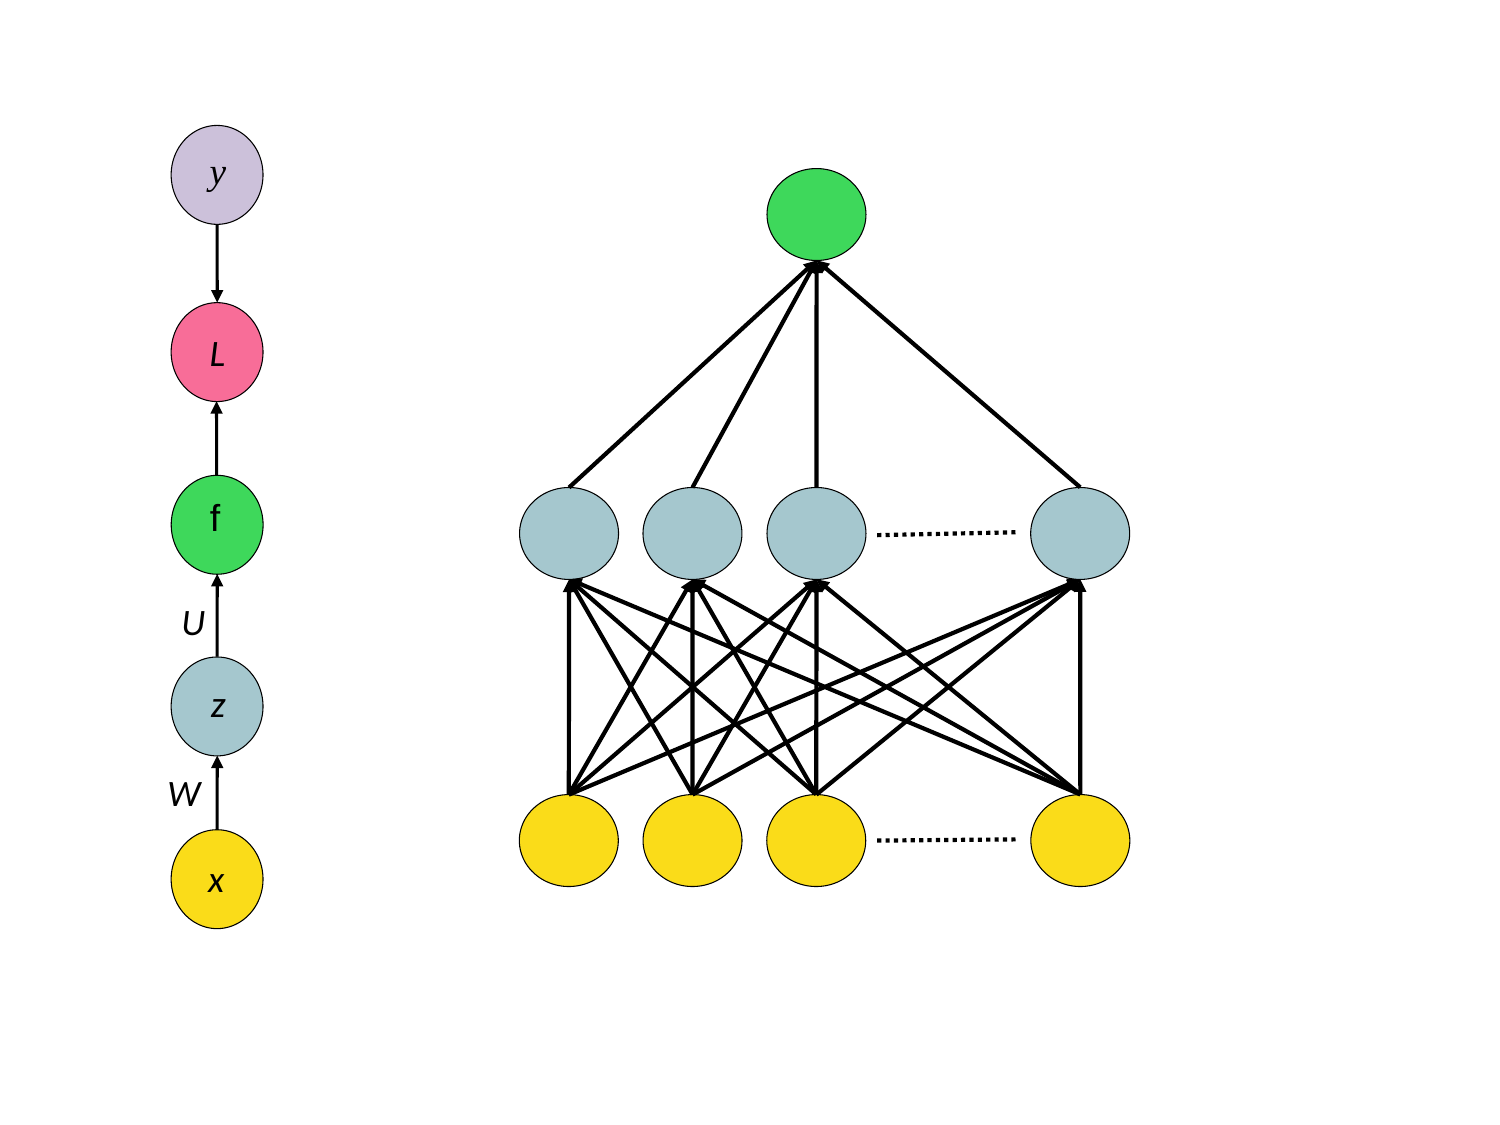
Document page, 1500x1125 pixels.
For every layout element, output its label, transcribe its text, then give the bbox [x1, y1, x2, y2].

chart [204, 683, 242, 740]
chart [200, 159, 235, 201]
text_box [519, 487, 619, 580]
text_box [171, 302, 264, 402]
text_box [519, 794, 619, 887]
text_box [766, 794, 866, 887]
chart [165, 775, 209, 813]
text_box [642, 487, 742, 580]
text_box [171, 657, 264, 756]
text_box [171, 829, 264, 929]
chart [178, 604, 213, 646]
text_box [171, 125, 264, 225]
text_box [1030, 487, 1130, 580]
chart [205, 334, 230, 373]
text_box [767, 168, 866, 261]
text_box f [171, 475, 264, 575]
text_box [643, 794, 743, 887]
text_box [767, 487, 866, 580]
text_box [1030, 794, 1130, 887]
chart [201, 857, 242, 914]
